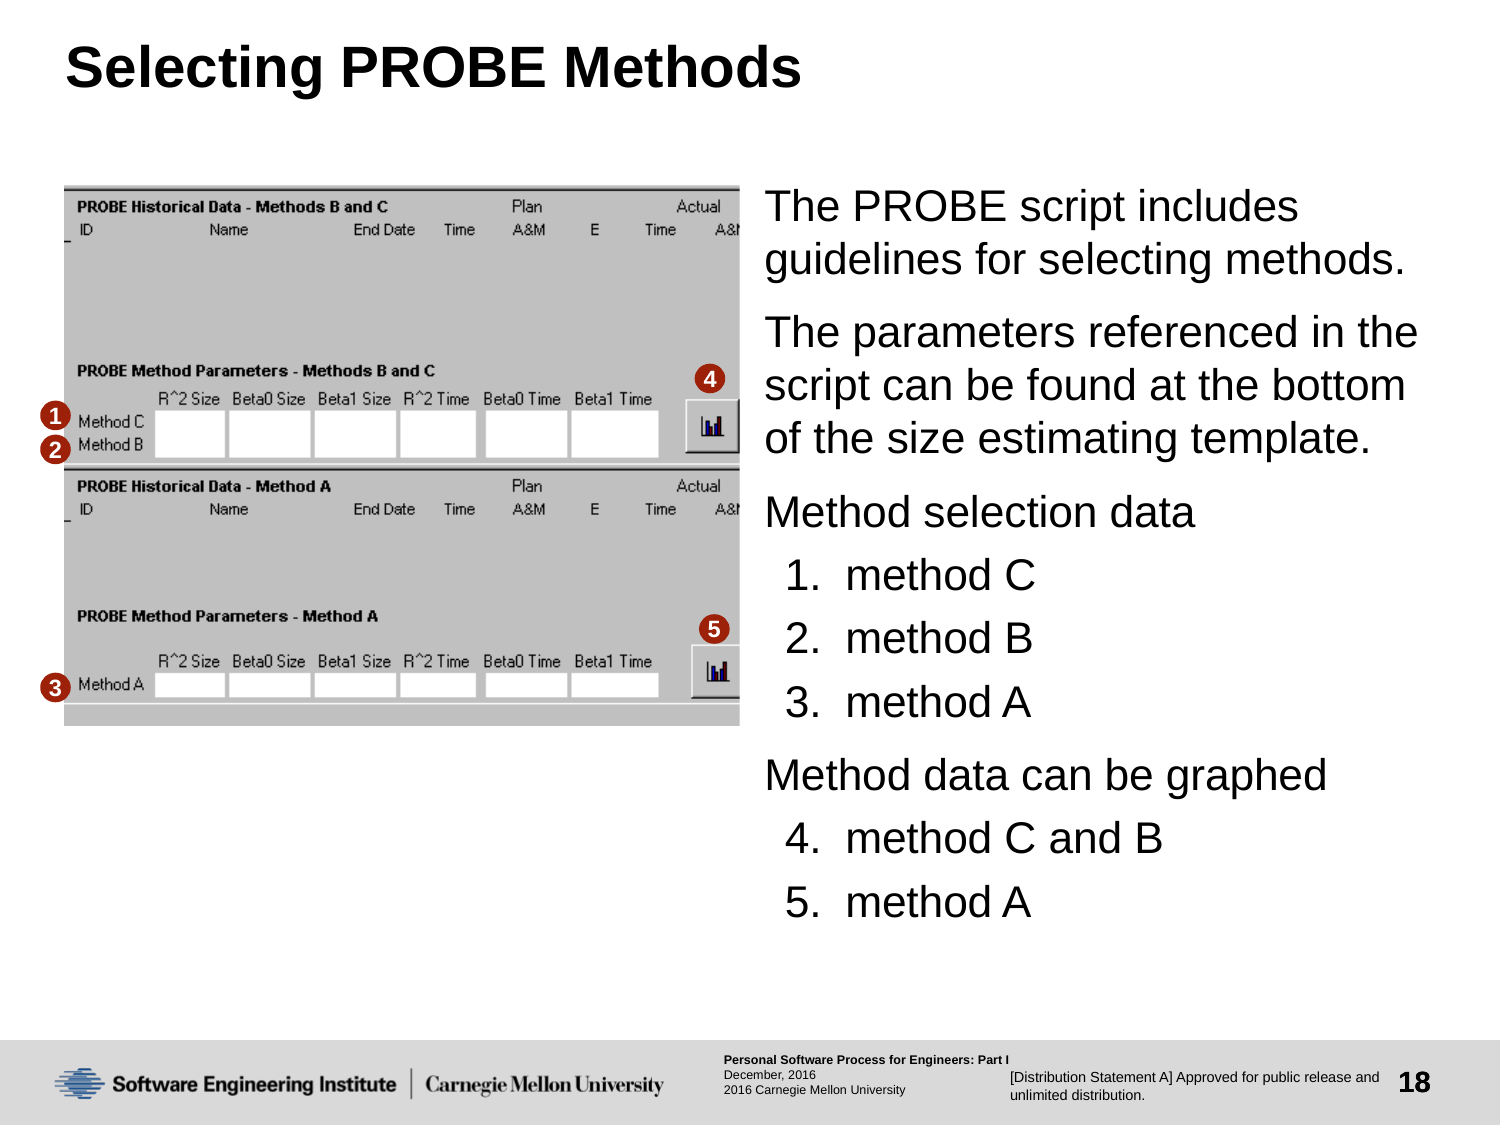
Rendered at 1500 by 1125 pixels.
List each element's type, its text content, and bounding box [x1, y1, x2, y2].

title Selecting PROBE Methods [65, 37, 1313, 148]
picture [40, 184, 740, 726]
picture [46, 1061, 673, 1104]
list The PROBE script includes guidelines for selecting methods. The parameters referenced in the script can be found at the bottom of the size estimating template. Method selection data method C method B method A Method data can be graphed method C and B method A [764, 176, 1432, 1021]
